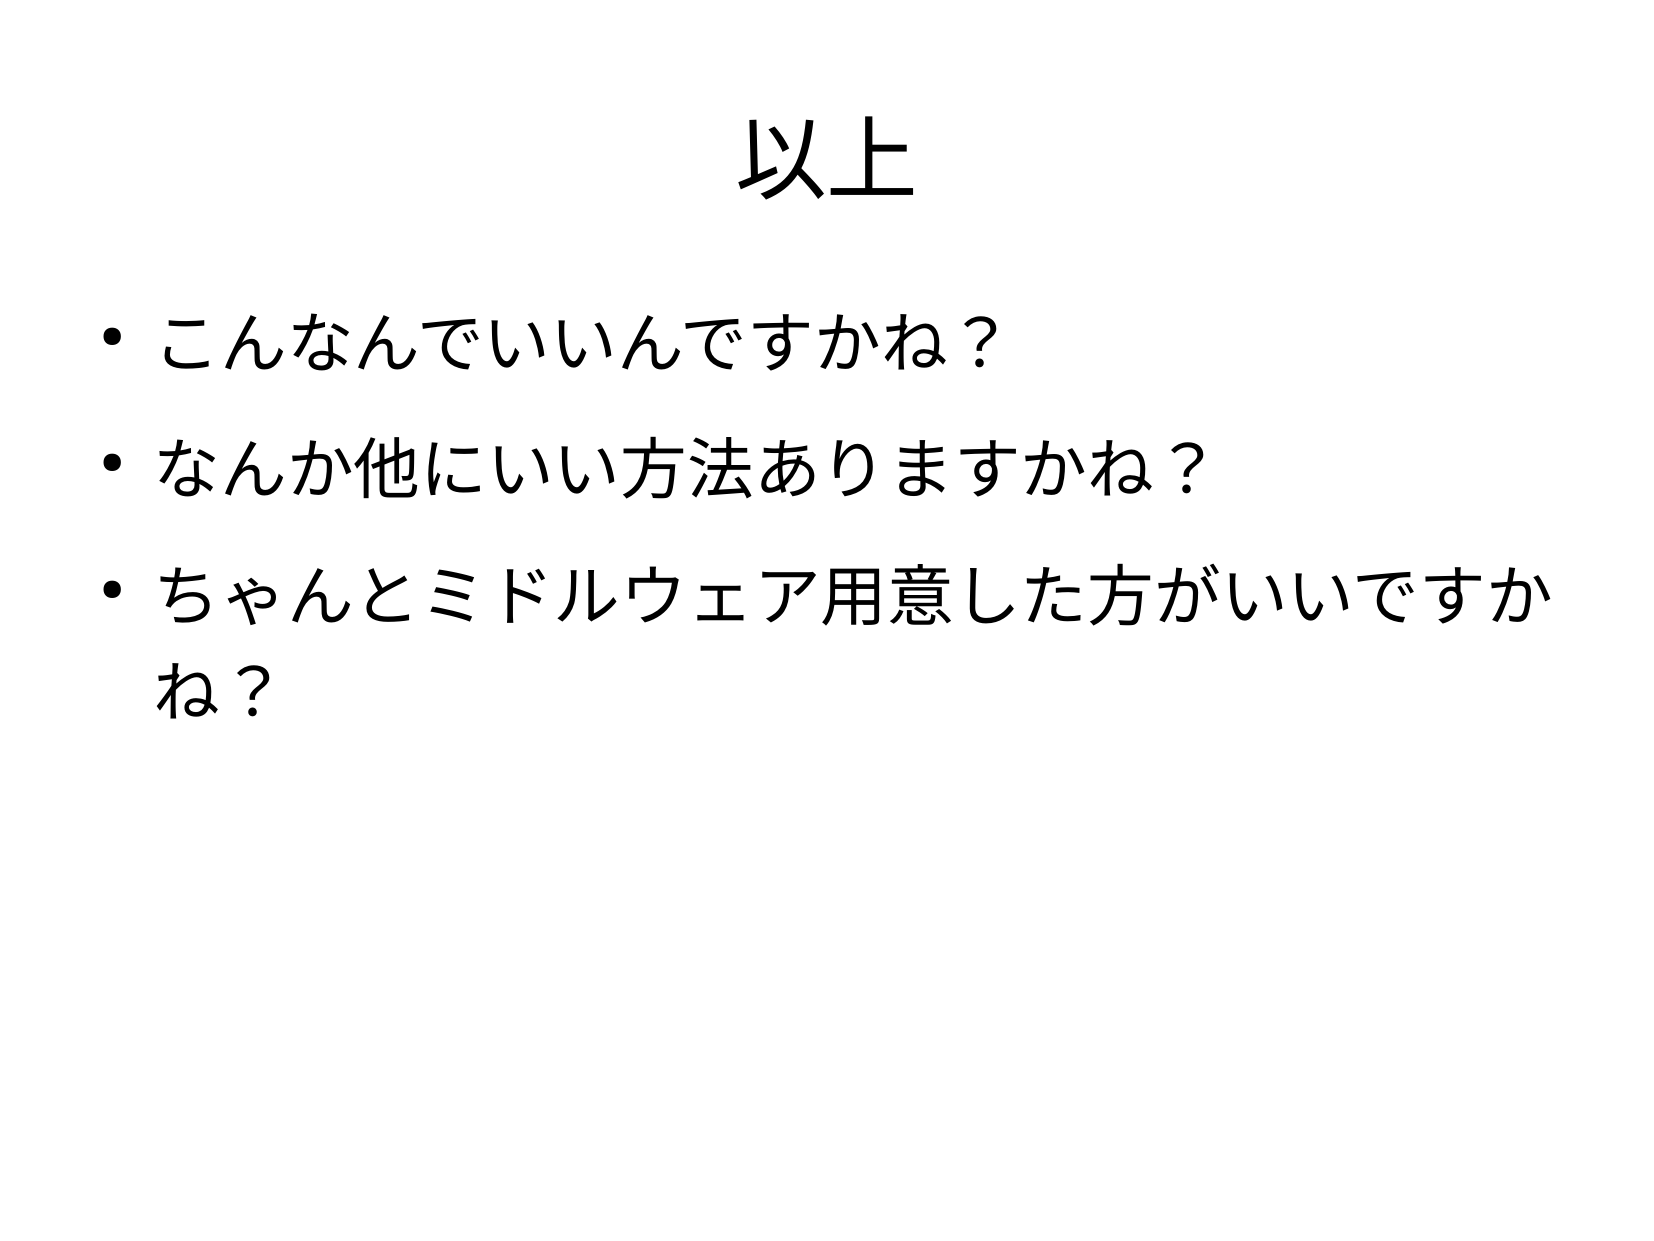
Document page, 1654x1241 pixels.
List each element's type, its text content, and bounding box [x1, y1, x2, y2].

list こんなんでいいんですかね？ なんか他にいい方法ありますかね？ ちゃんとミドルウェア用意した方がいいですかね？ [82, 290, 1571, 1010]
title 以上 [82, 49, 1571, 257]
